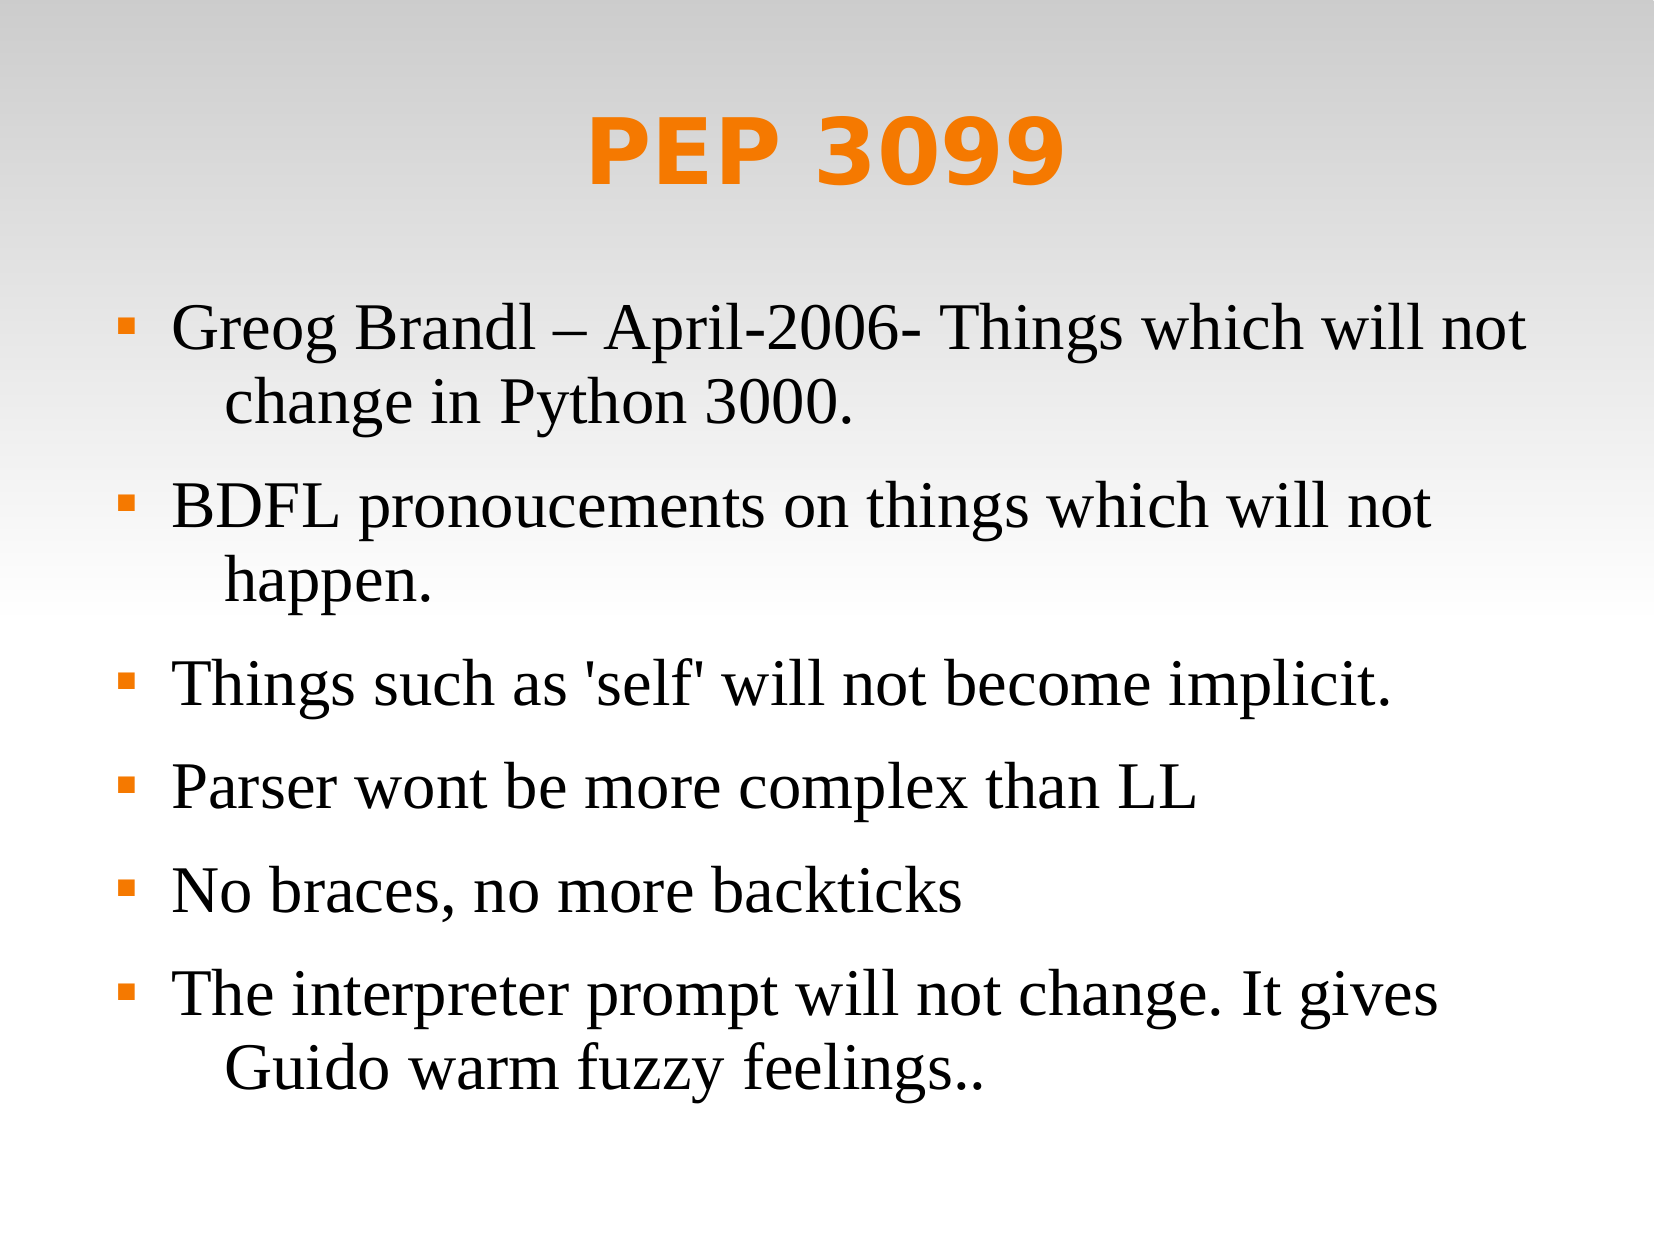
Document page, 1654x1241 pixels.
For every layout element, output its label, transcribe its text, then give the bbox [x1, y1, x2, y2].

title PEP 3099 [82, 56, 1571, 250]
list Greog Brandl – April-2006- Things which will not change in Python 3000. BDFL pronoucements on things which will not happen. Things such as 'self' will not become implicit. Parser wont be more complex than LL No braces, no more backticks The interpreter prompt will not change. It gives Guido warm fuzzy feelings.. [82, 290, 1571, 1165]
